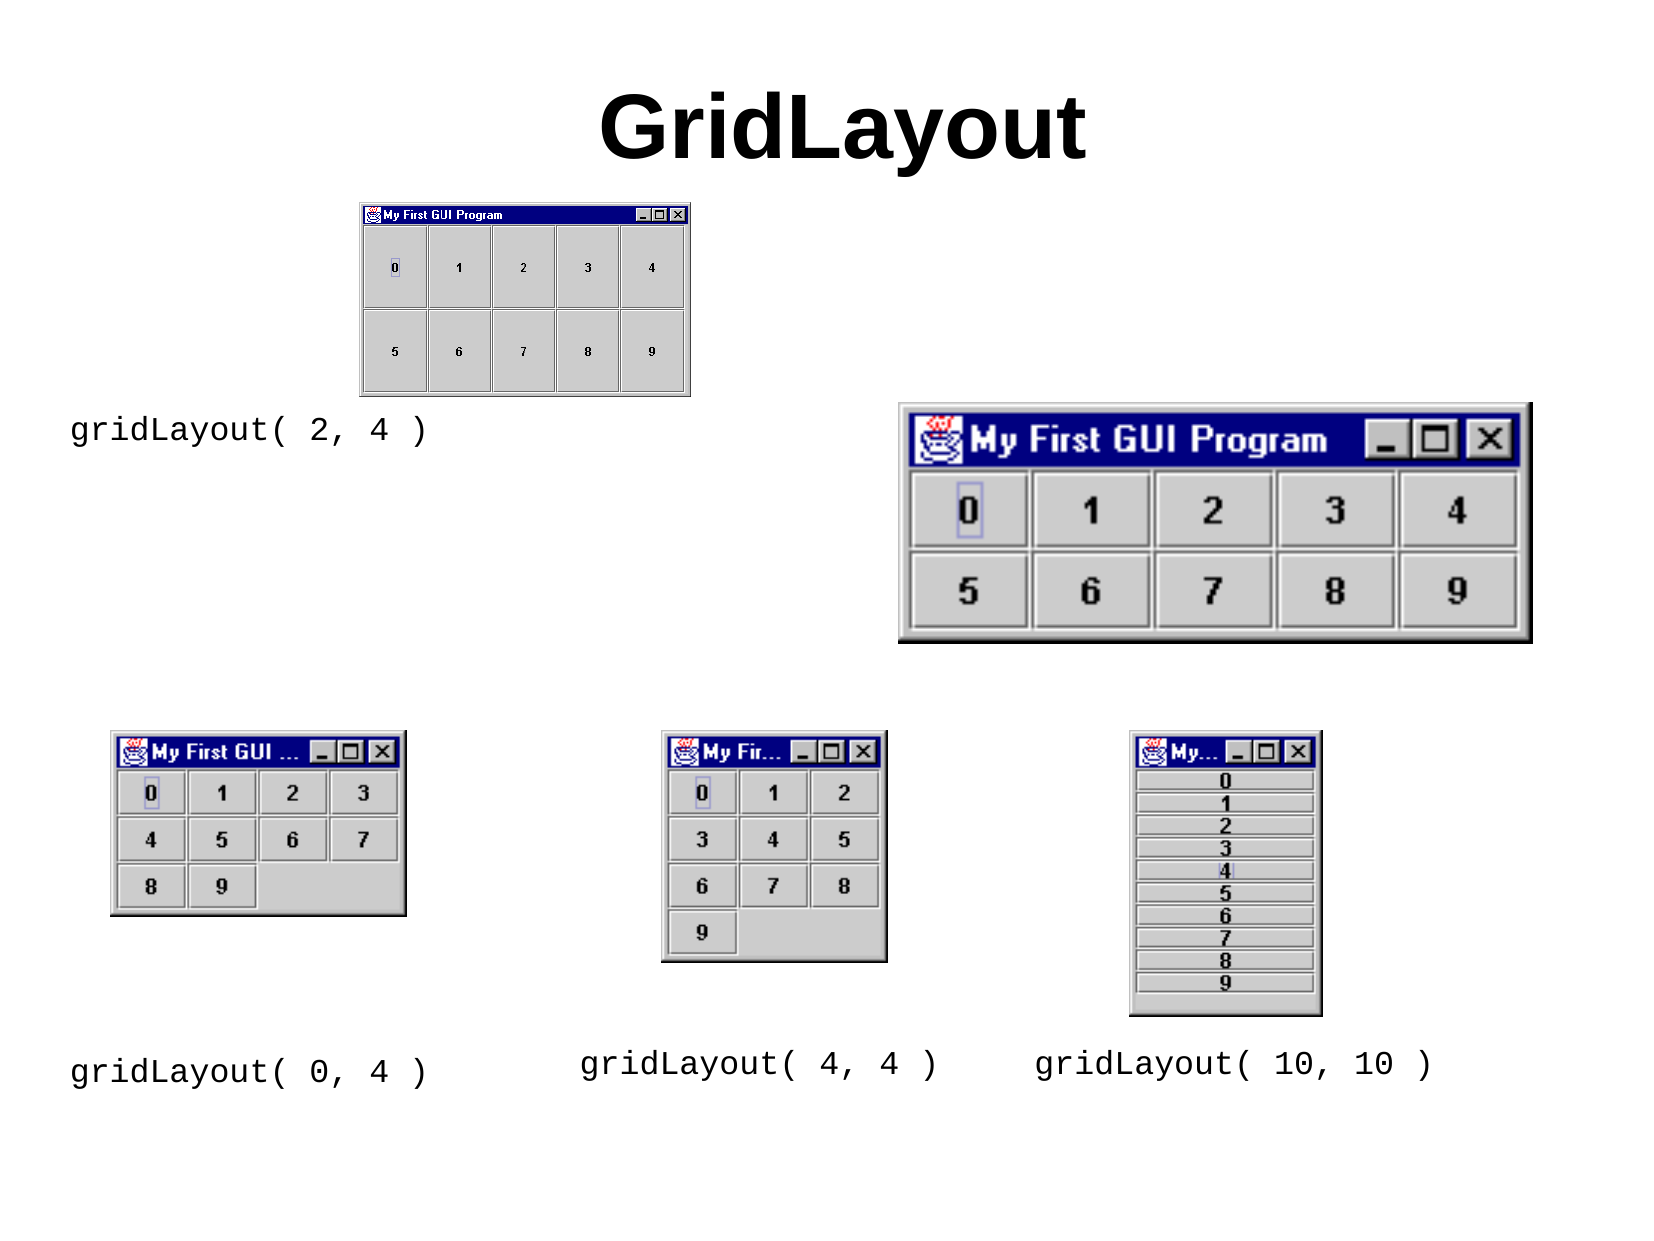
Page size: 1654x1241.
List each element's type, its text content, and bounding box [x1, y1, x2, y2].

text_box gridLayout( 2, 4 ) [55, 399, 445, 455]
text_box gridLayout( 10, 10 ) [1019, 1033, 1450, 1089]
title GridLayout [82, 49, 1571, 196]
picture [661, 730, 888, 963]
picture [359, 202, 691, 397]
picture [110, 730, 407, 917]
text_box gridLayout( 0, 4 ) [55, 1041, 445, 1097]
picture [1129, 730, 1323, 1017]
text_box gridLayout( 4, 4 ) [564, 1033, 955, 1089]
picture [898, 402, 1533, 644]
